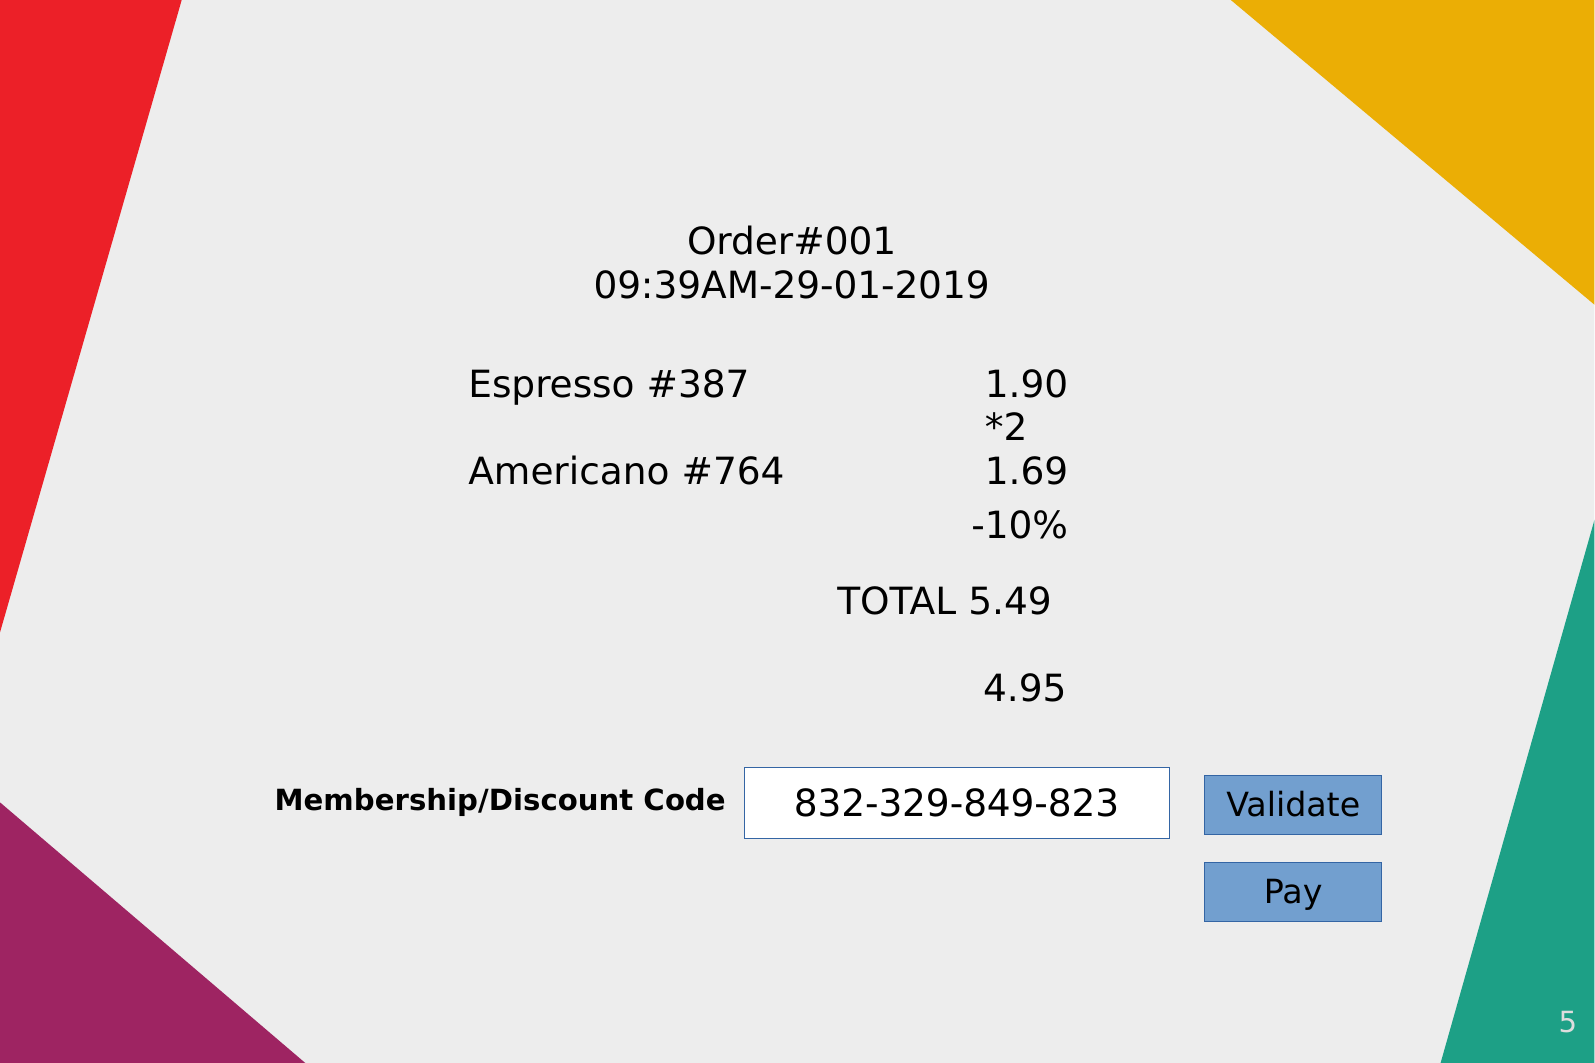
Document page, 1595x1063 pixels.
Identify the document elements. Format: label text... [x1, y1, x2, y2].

text_box Espresso #387 1.90 *2 Americano #764 1.69 TOTAL 5.49 4.95 [756, 839, 1087, 849]
text_box Pay [1204, 862, 1382, 922]
text_box Order#001 09:39AM-29-01-2019 [578, 212, 1005, 315]
text_box 832-329-849-823 [744, 767, 1170, 839]
text_box Membership/Discount Code [259, 775, 756, 859]
text_box Espresso #387 1.90 *2 Americano #764 1.69 TOTAL 5.49 4.95 [453, 354, 1087, 775]
text_box Validate [1204, 775, 1382, 835]
text_box -10% [956, 496, 1111, 556]
